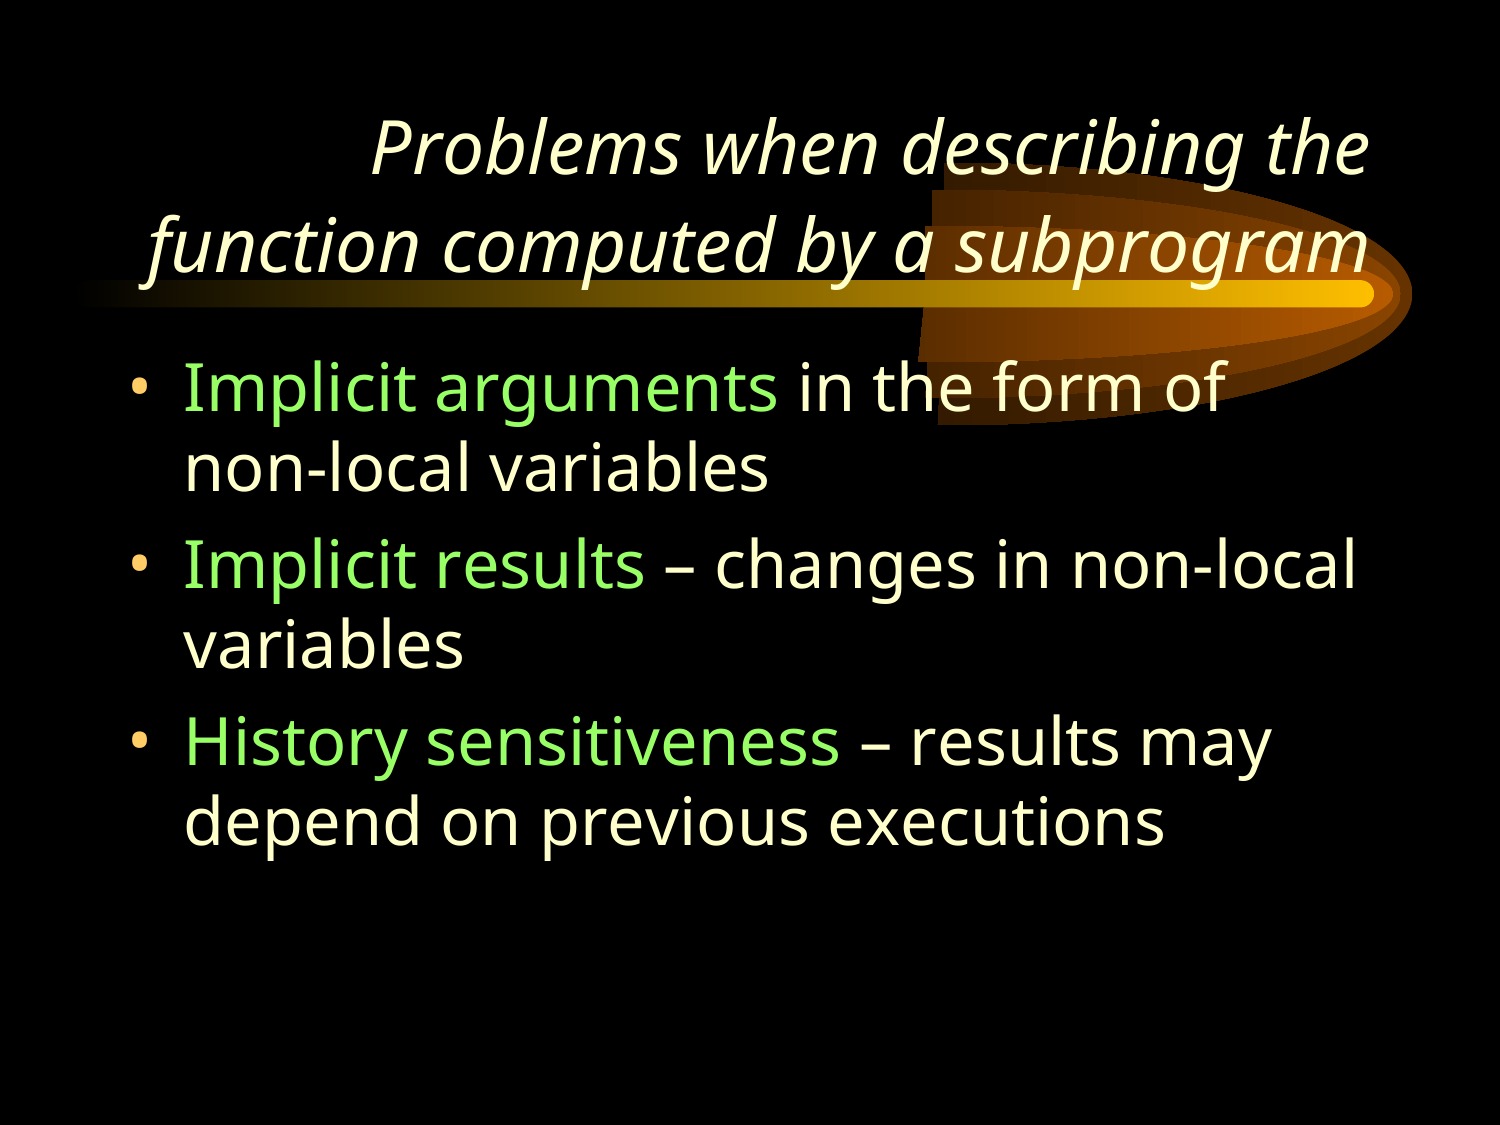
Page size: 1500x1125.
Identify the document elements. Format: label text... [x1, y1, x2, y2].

list Implicit arguments in the form of non-local variables Implicit results – changes in non-local variables History sensitiveness – results may depend on previous executions [112, 337, 1388, 1013]
title Problems when describing the function computed by a subprogram [112, 109, 1388, 298]
